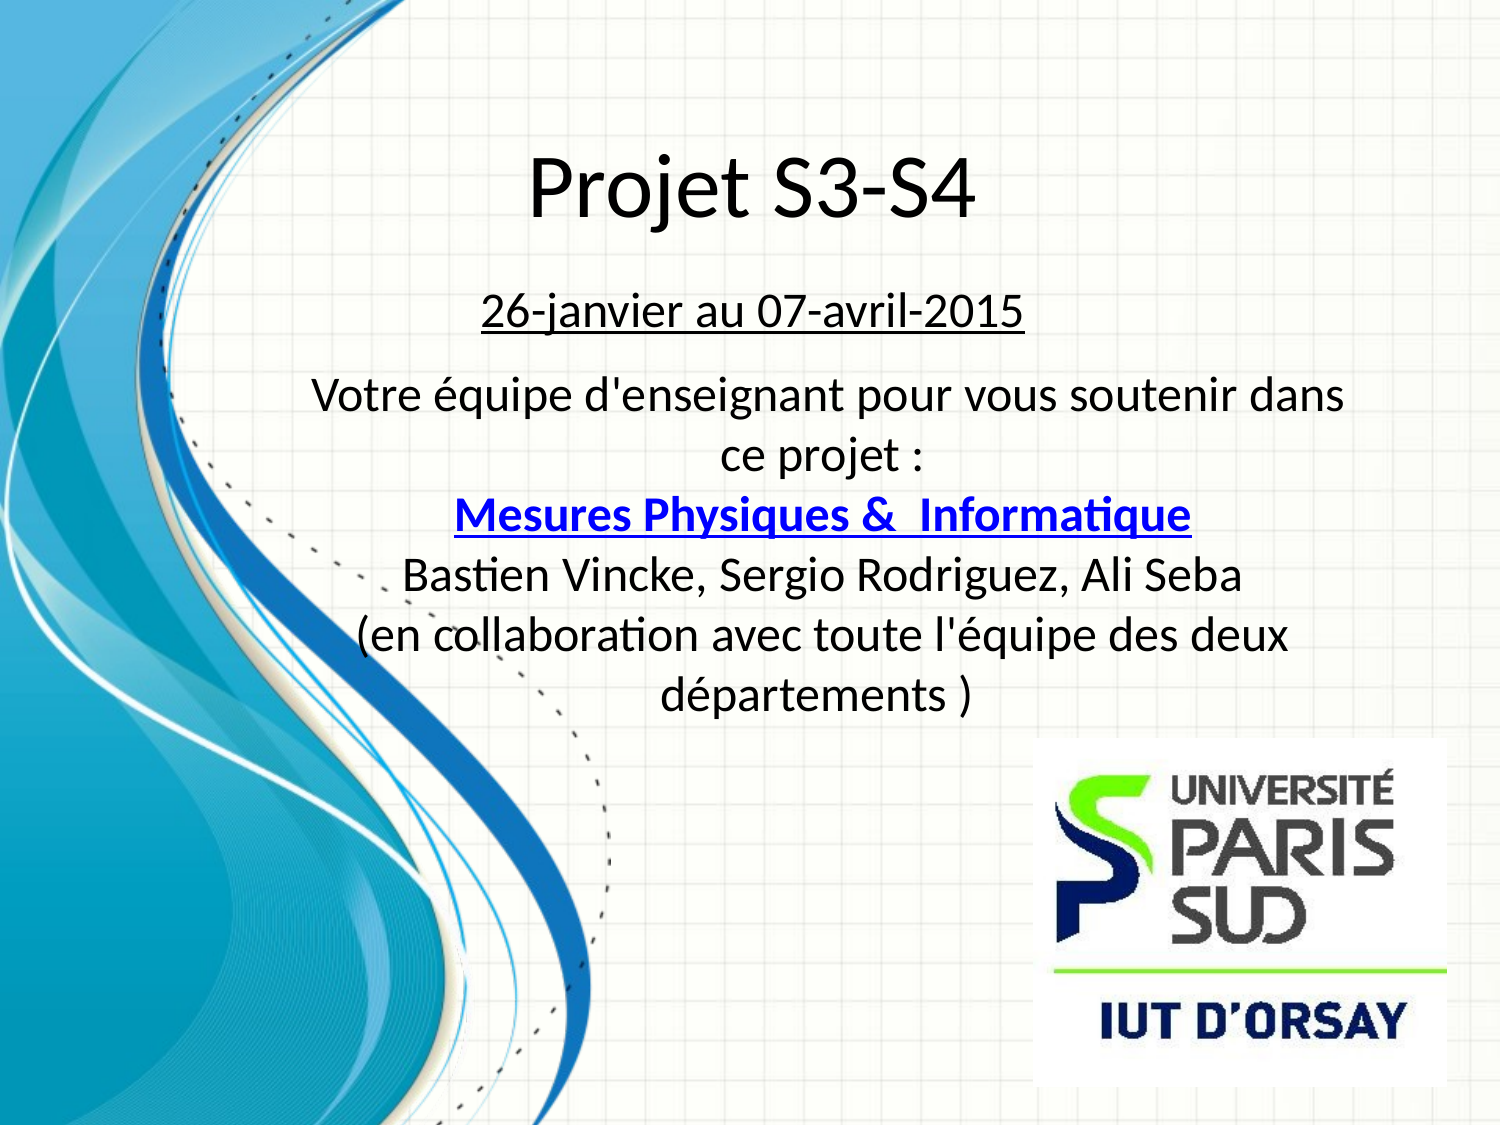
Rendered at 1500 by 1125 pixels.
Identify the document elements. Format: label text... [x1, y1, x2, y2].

subtitle Votre équipe d'enseignant pour vous soutenir dans ce projet : Mesures Physiques & Informatique Bastien Vincke, Sergio Rodriguez, Ali Seba (en collaboration avec toute l'équipe des deux départements ) [265, 354, 1380, 857]
title Projet S3-S4 26-janvier au 07-avril-2015 [206, 118, 1300, 355]
picture [0, 0, 1500, 1125]
